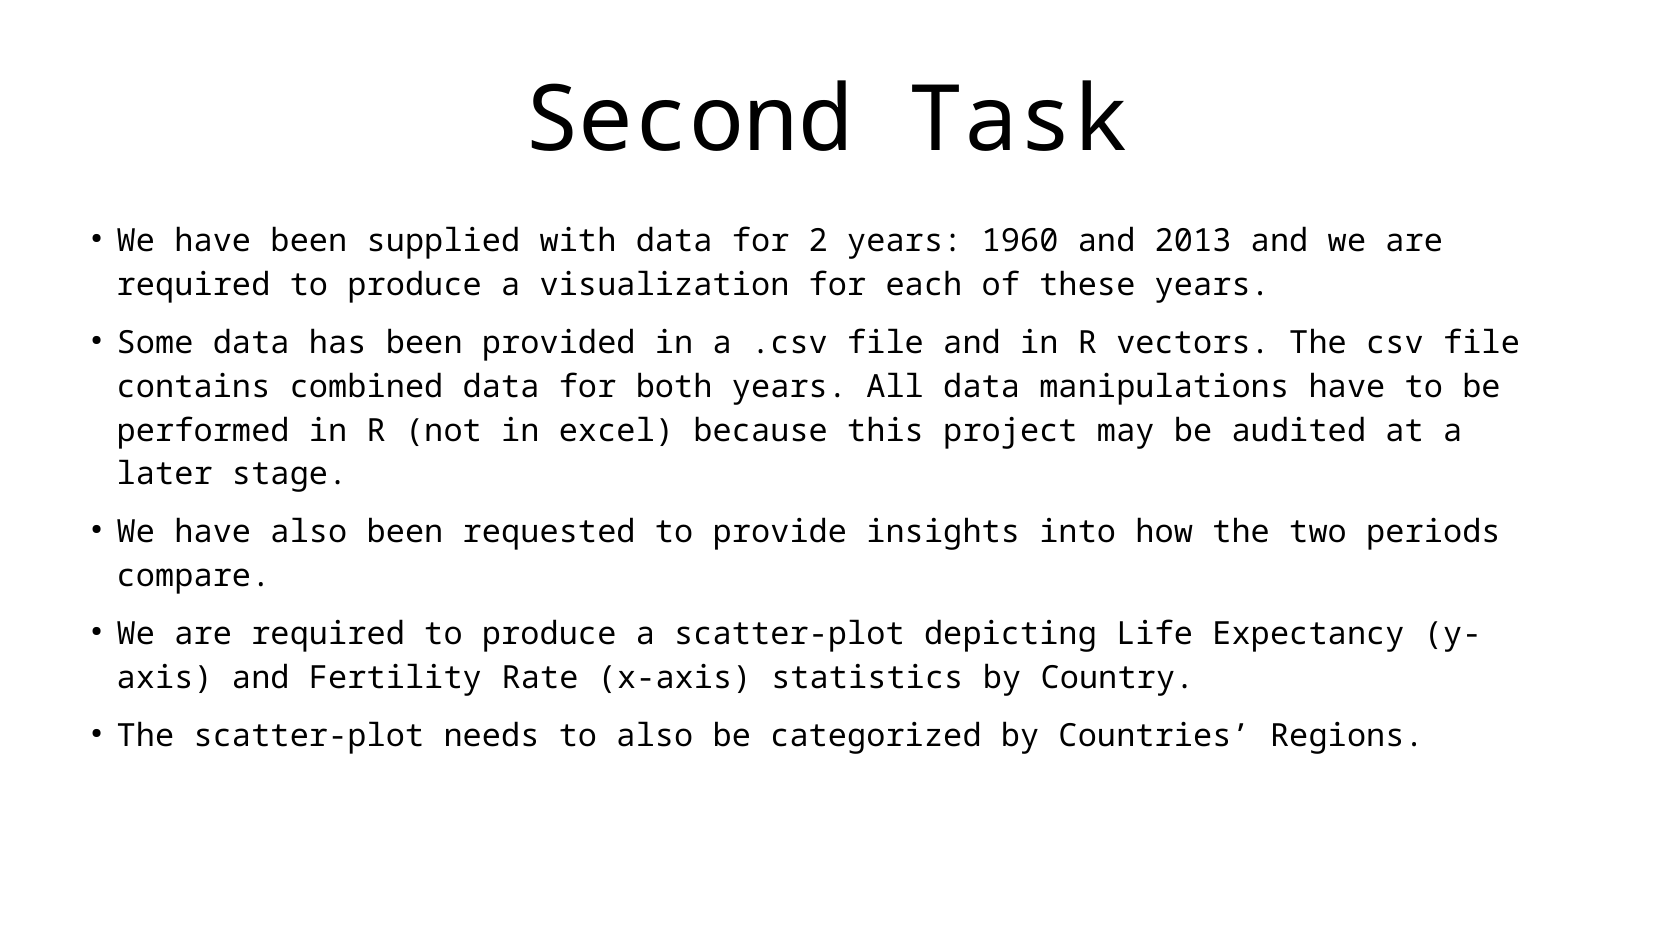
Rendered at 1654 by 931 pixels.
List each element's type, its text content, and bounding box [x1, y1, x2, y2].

list We have been supplied with data for 2 years: 1960 and 2013 and we are required to produce a visualization for each of these years. Some data has been provided in a .csv file and in R vectors. The csv file contains combined data for both years. All data manipulations have to be performed in R (not in excel) because this project may be audited at a later stage. We have also been requested to provide insights into how the two periods compare. We are required to produce a scatter-plot depicting Life Expectancy (y-axis) and Fertility Rate (x-axis) statistics by Country. The scatter-plot needs to also be categorized by Countries’ Regions. [82, 217, 1571, 758]
title Second Task [82, 37, 1571, 193]
